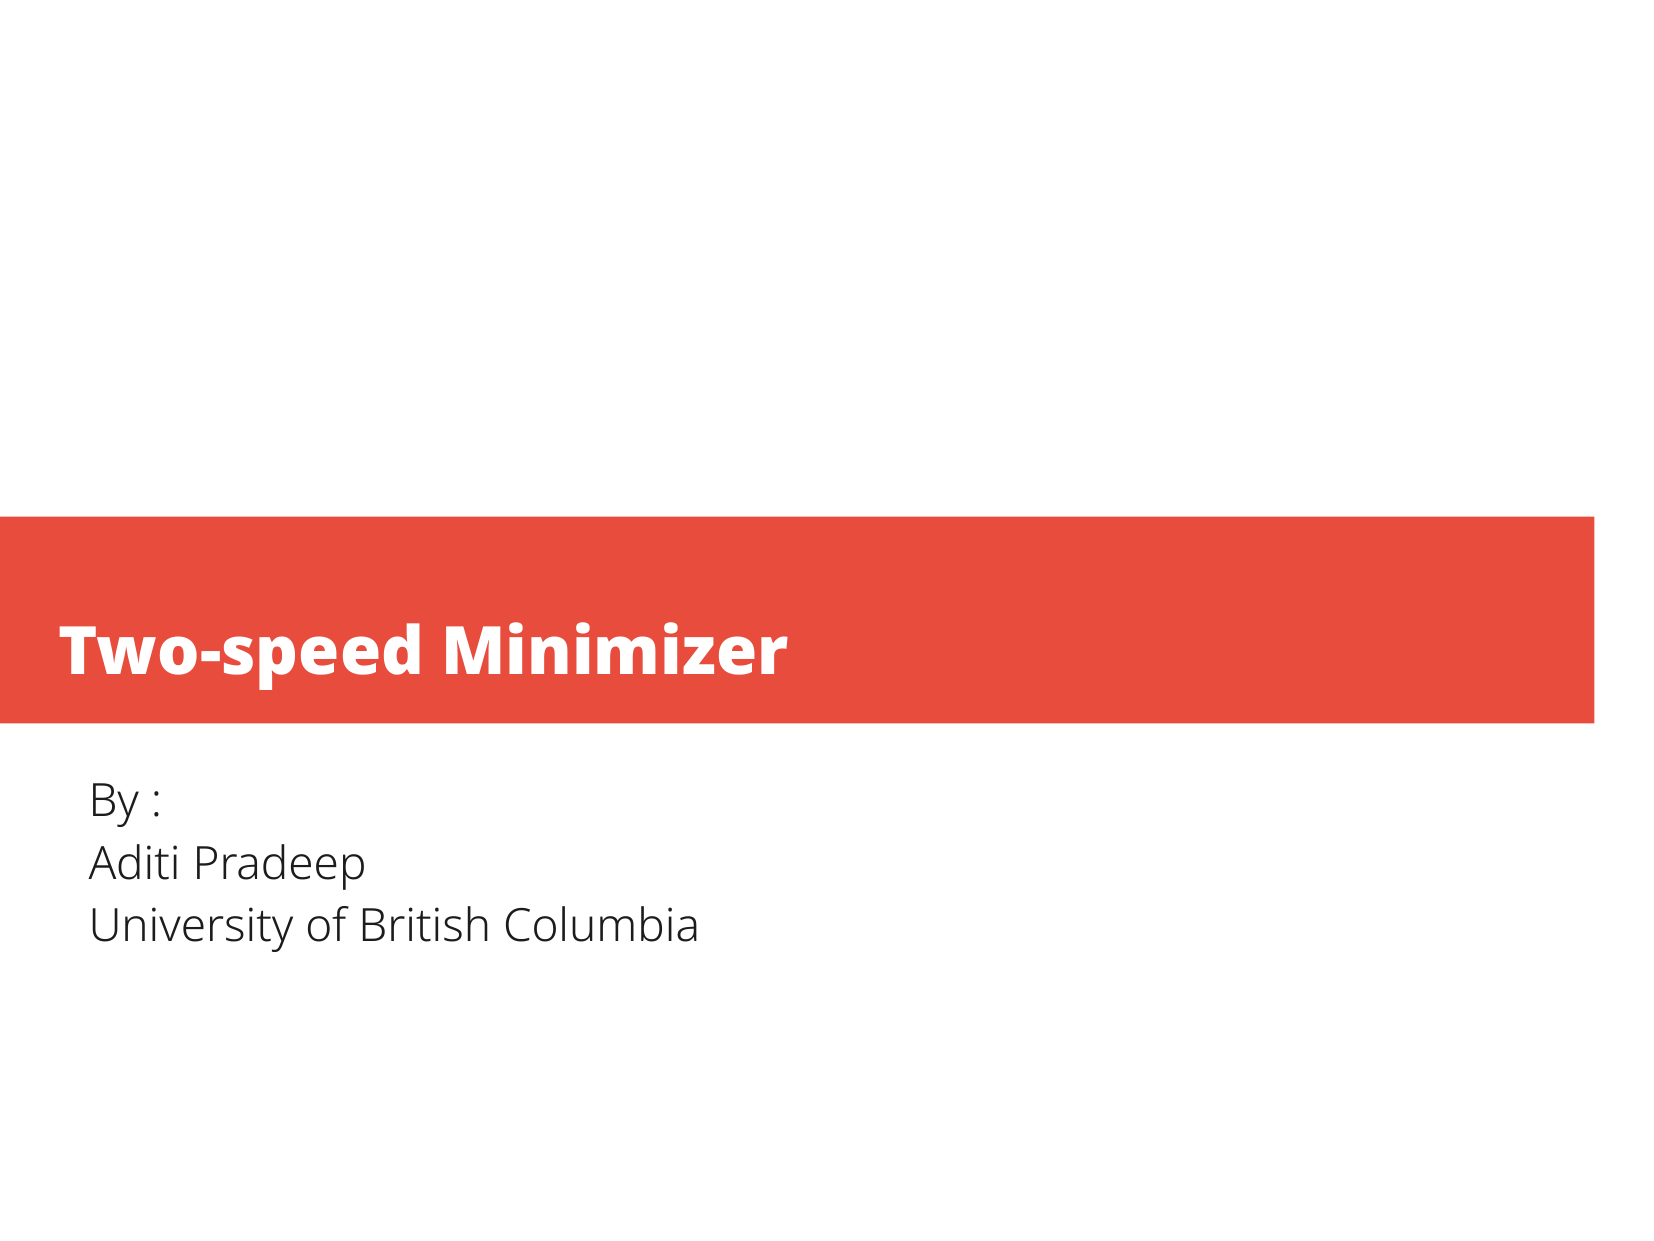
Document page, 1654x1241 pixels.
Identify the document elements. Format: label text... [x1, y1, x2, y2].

subtitle By : Aditi Pradeep University of British Columbia [88, 767, 1595, 1182]
title Two-speed Minimizer [59, 546, 1595, 694]
